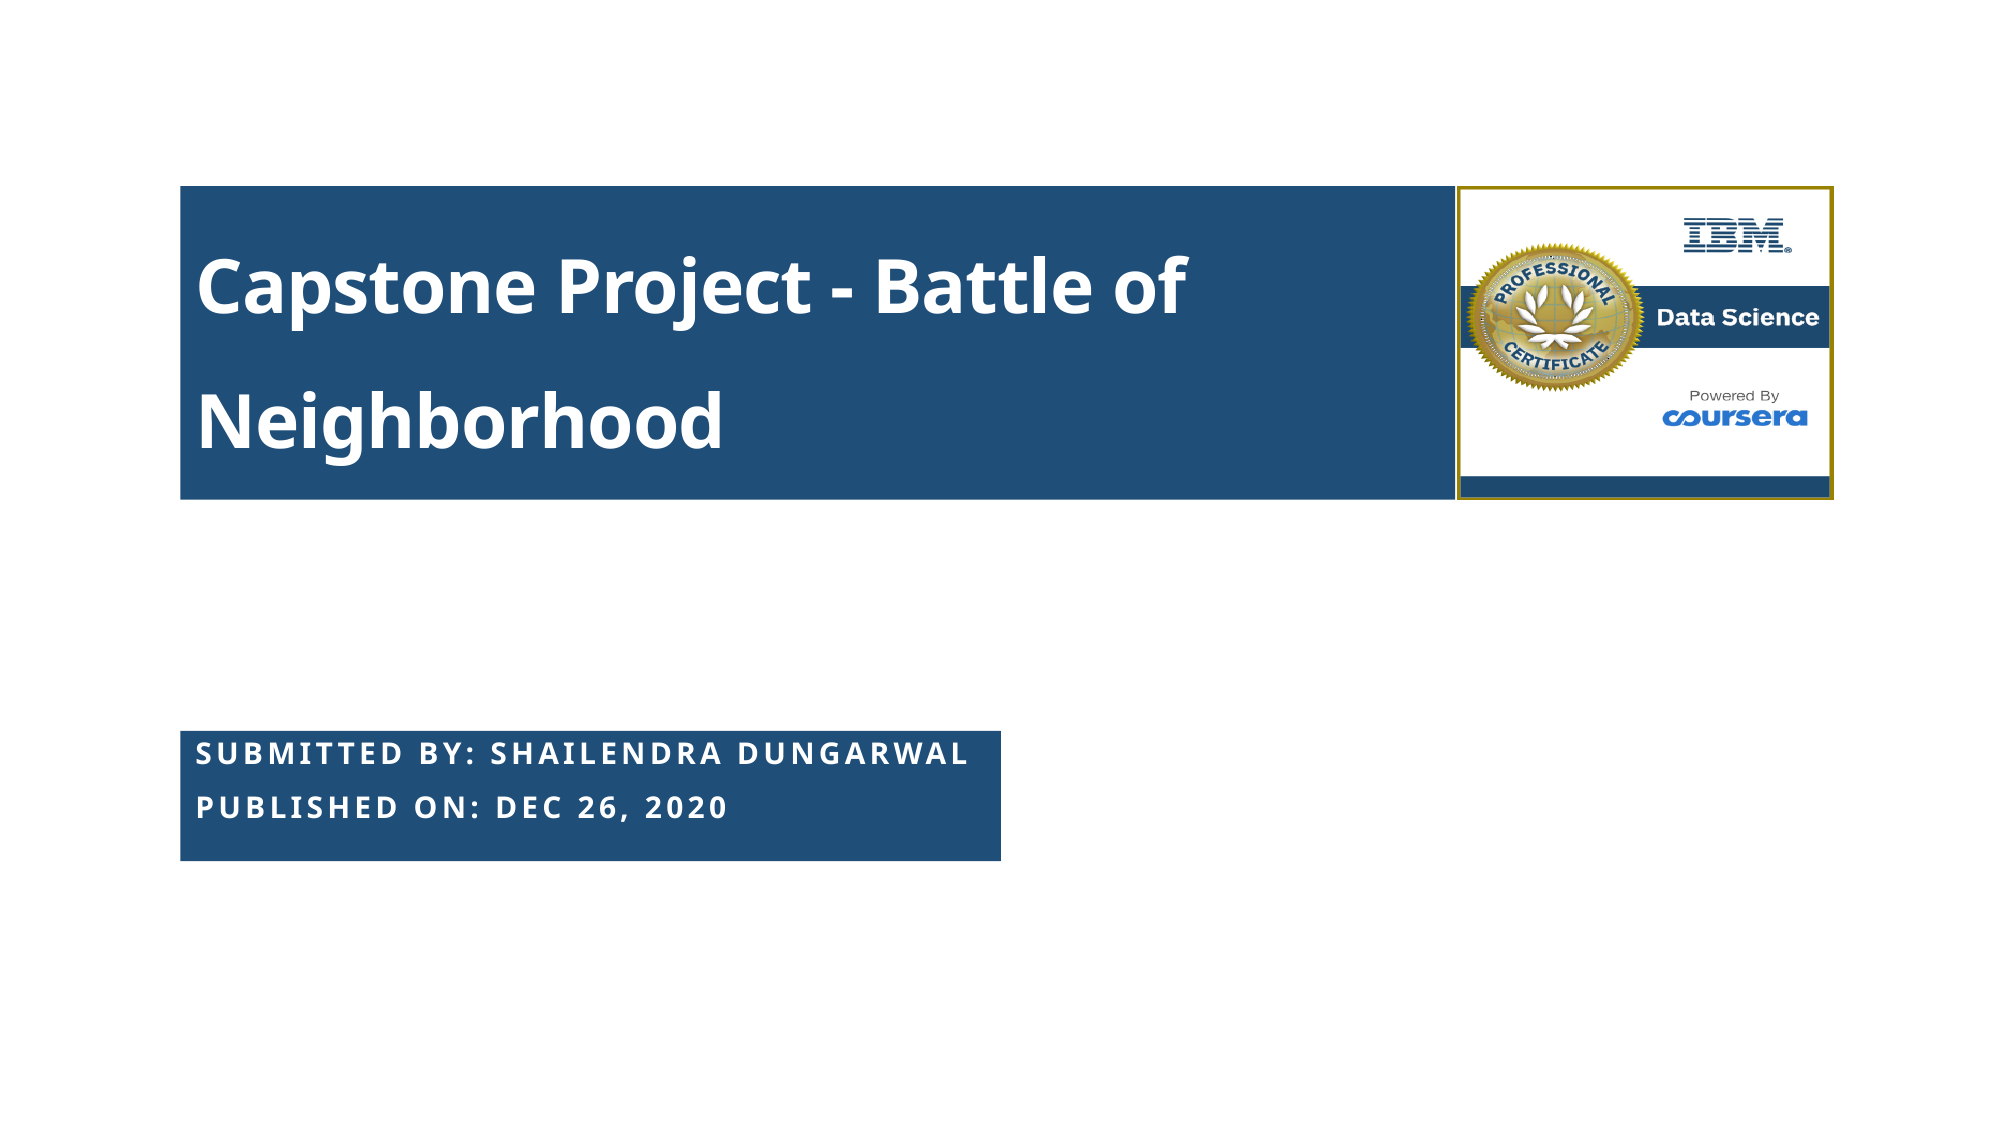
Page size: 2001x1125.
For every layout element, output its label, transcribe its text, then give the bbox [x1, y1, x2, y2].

title Capstone Project - Battle of Neighborhood Recommend Toronto Neighborhood to open a Yoga Studio [180, 186, 1456, 500]
subtitle Submitted By: Shailendra Dungarwal Published on: Dec 26, 2020 [180, 730, 1001, 862]
picture [1457, 186, 1834, 500]
